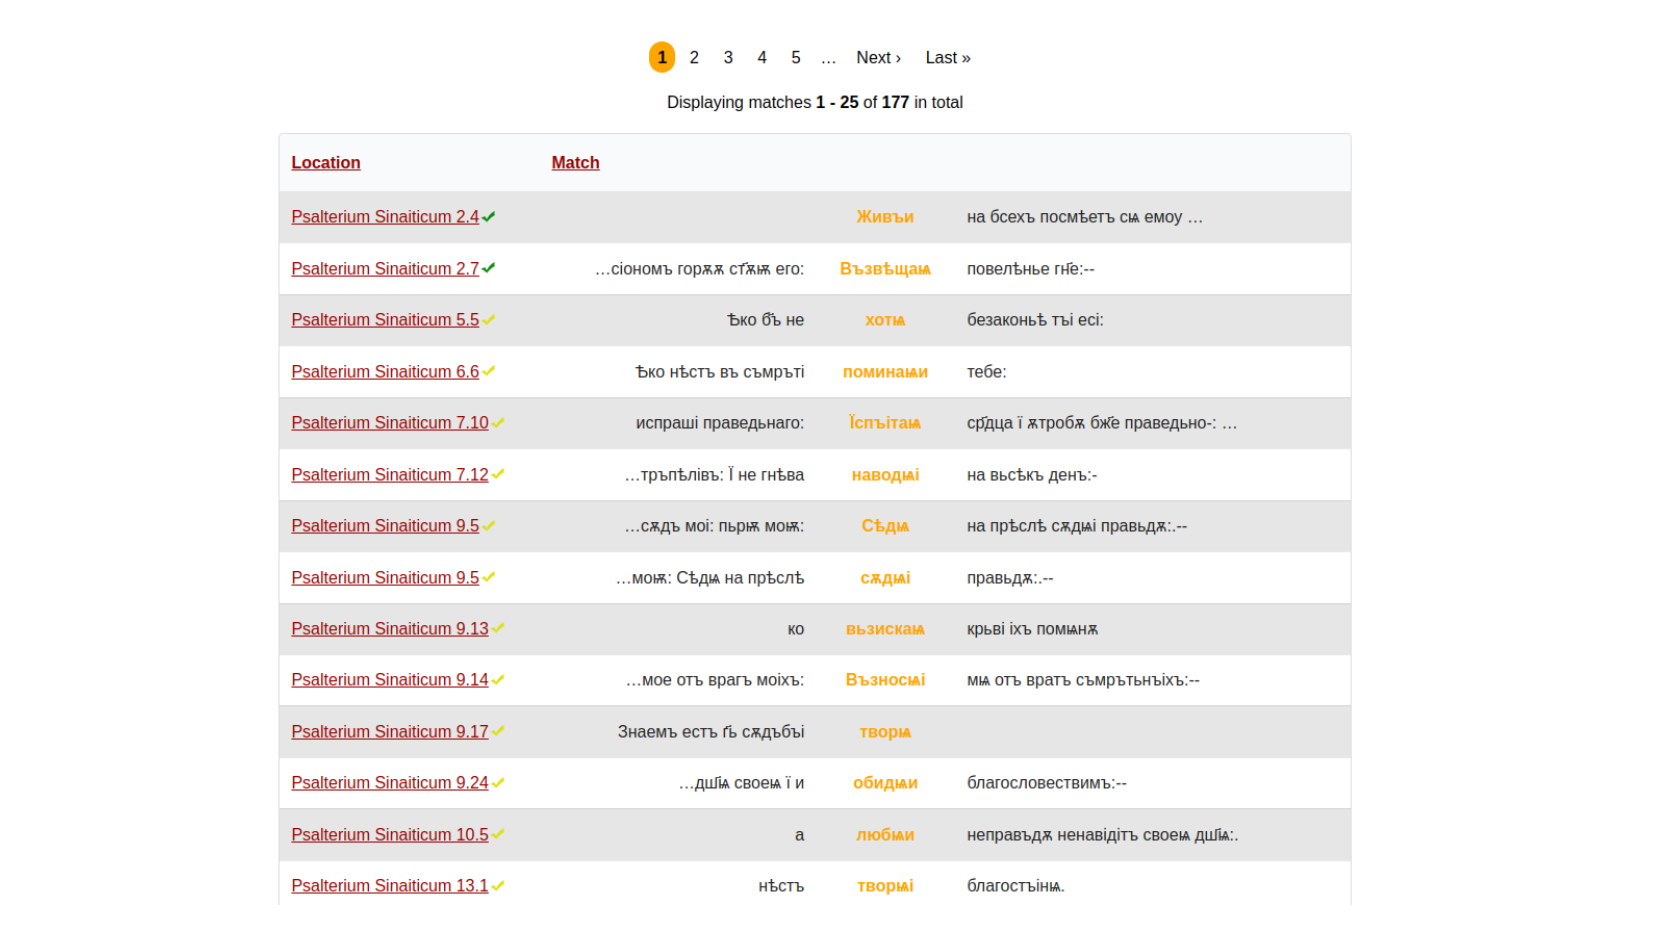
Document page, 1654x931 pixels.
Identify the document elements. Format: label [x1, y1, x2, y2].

picture [265, 29, 1359, 905]
